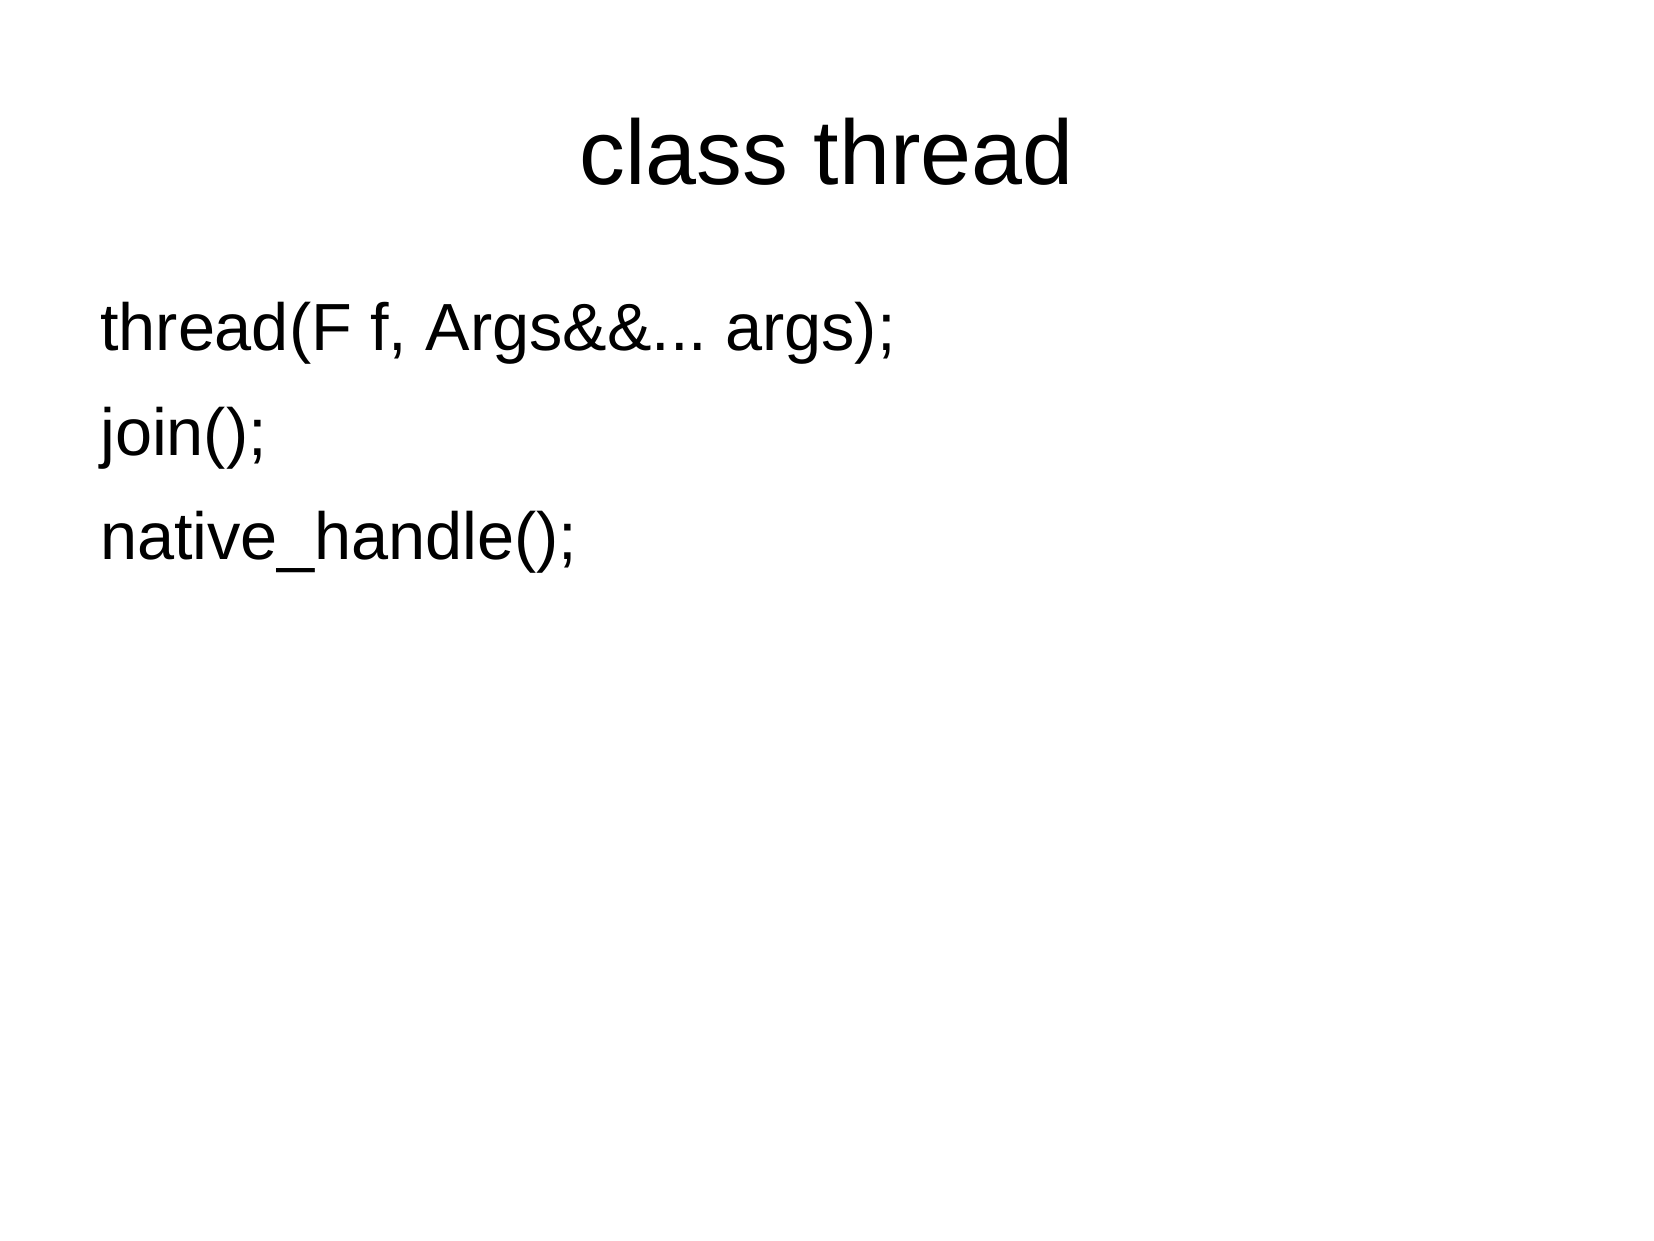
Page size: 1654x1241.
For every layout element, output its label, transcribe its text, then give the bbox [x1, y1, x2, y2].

title class thread [82, 56, 1571, 250]
list thread(F f, Args&&... args); join(); native_handle(); [82, 290, 1571, 1094]
